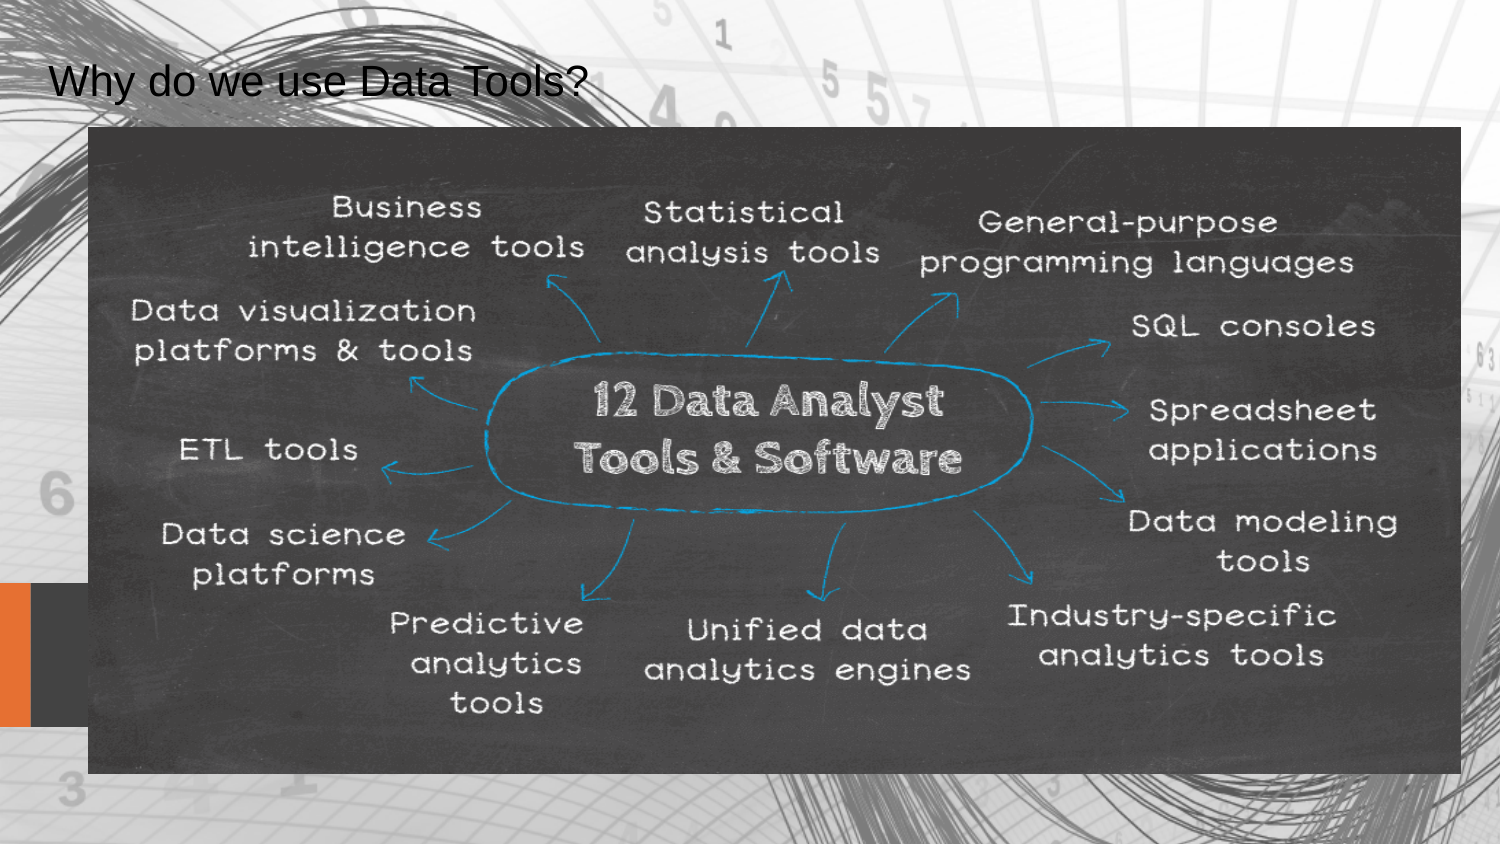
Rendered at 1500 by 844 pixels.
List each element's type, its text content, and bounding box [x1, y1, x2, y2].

picture [0, 0, 1500, 844]
title Why do we use Data Tools? [33, 29, 1384, 128]
